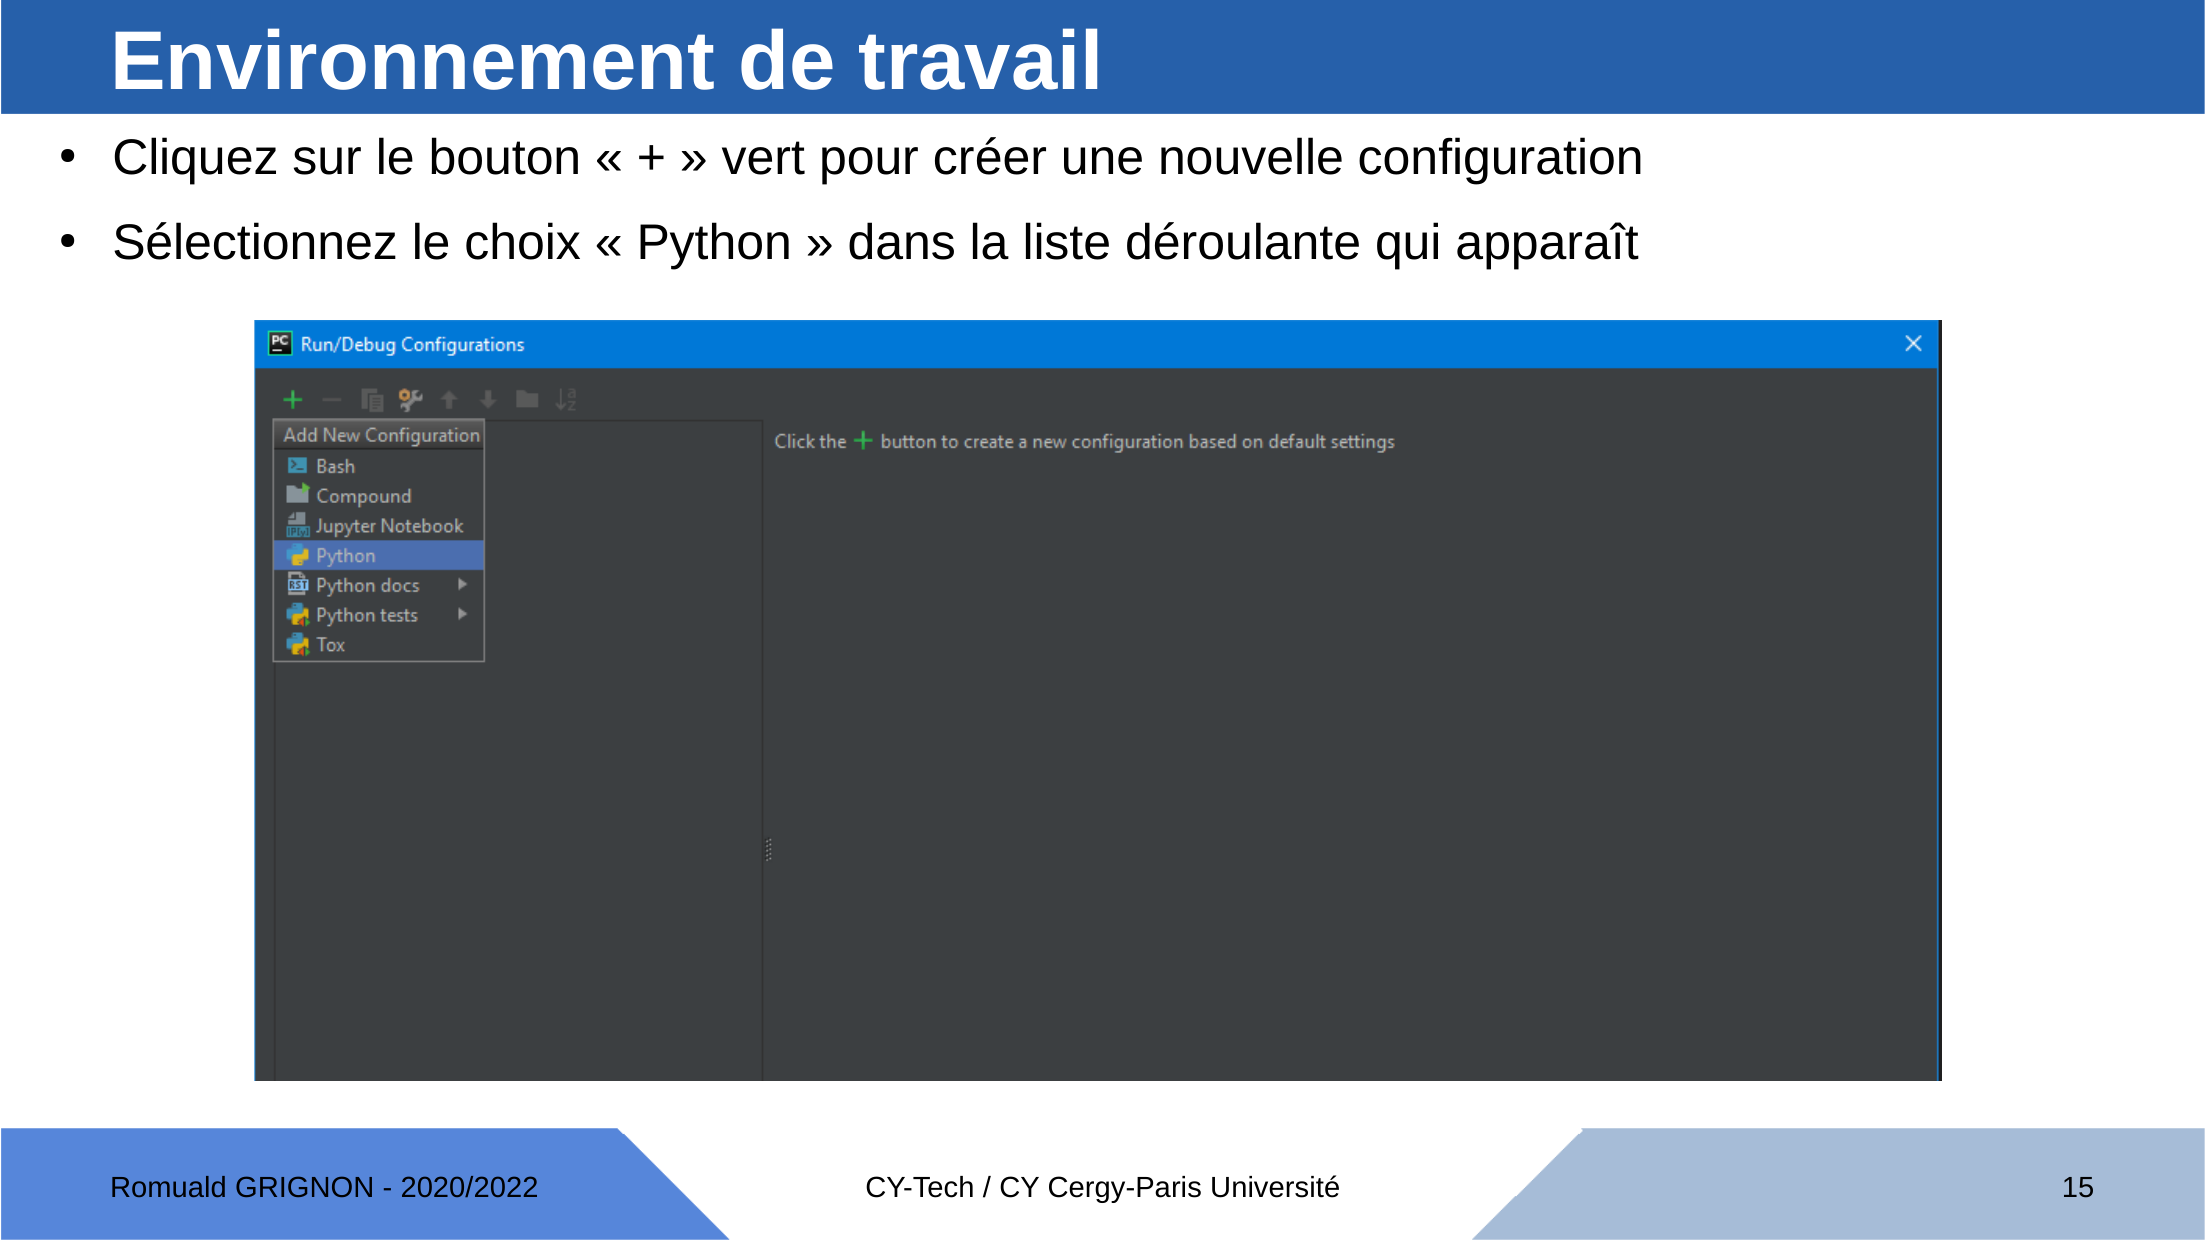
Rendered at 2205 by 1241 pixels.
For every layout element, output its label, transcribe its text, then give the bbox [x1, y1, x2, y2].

picture [0, 0, 2205, 1241]
title Environnement de travail [110, 49, 2095, 199]
list Cliquez sur le bouton « + » vert pour créer une nouvelle configuration Sélectionnez le choix « Python » dans la liste déroulante qui apparaît [41, 199, 2191, 1069]
